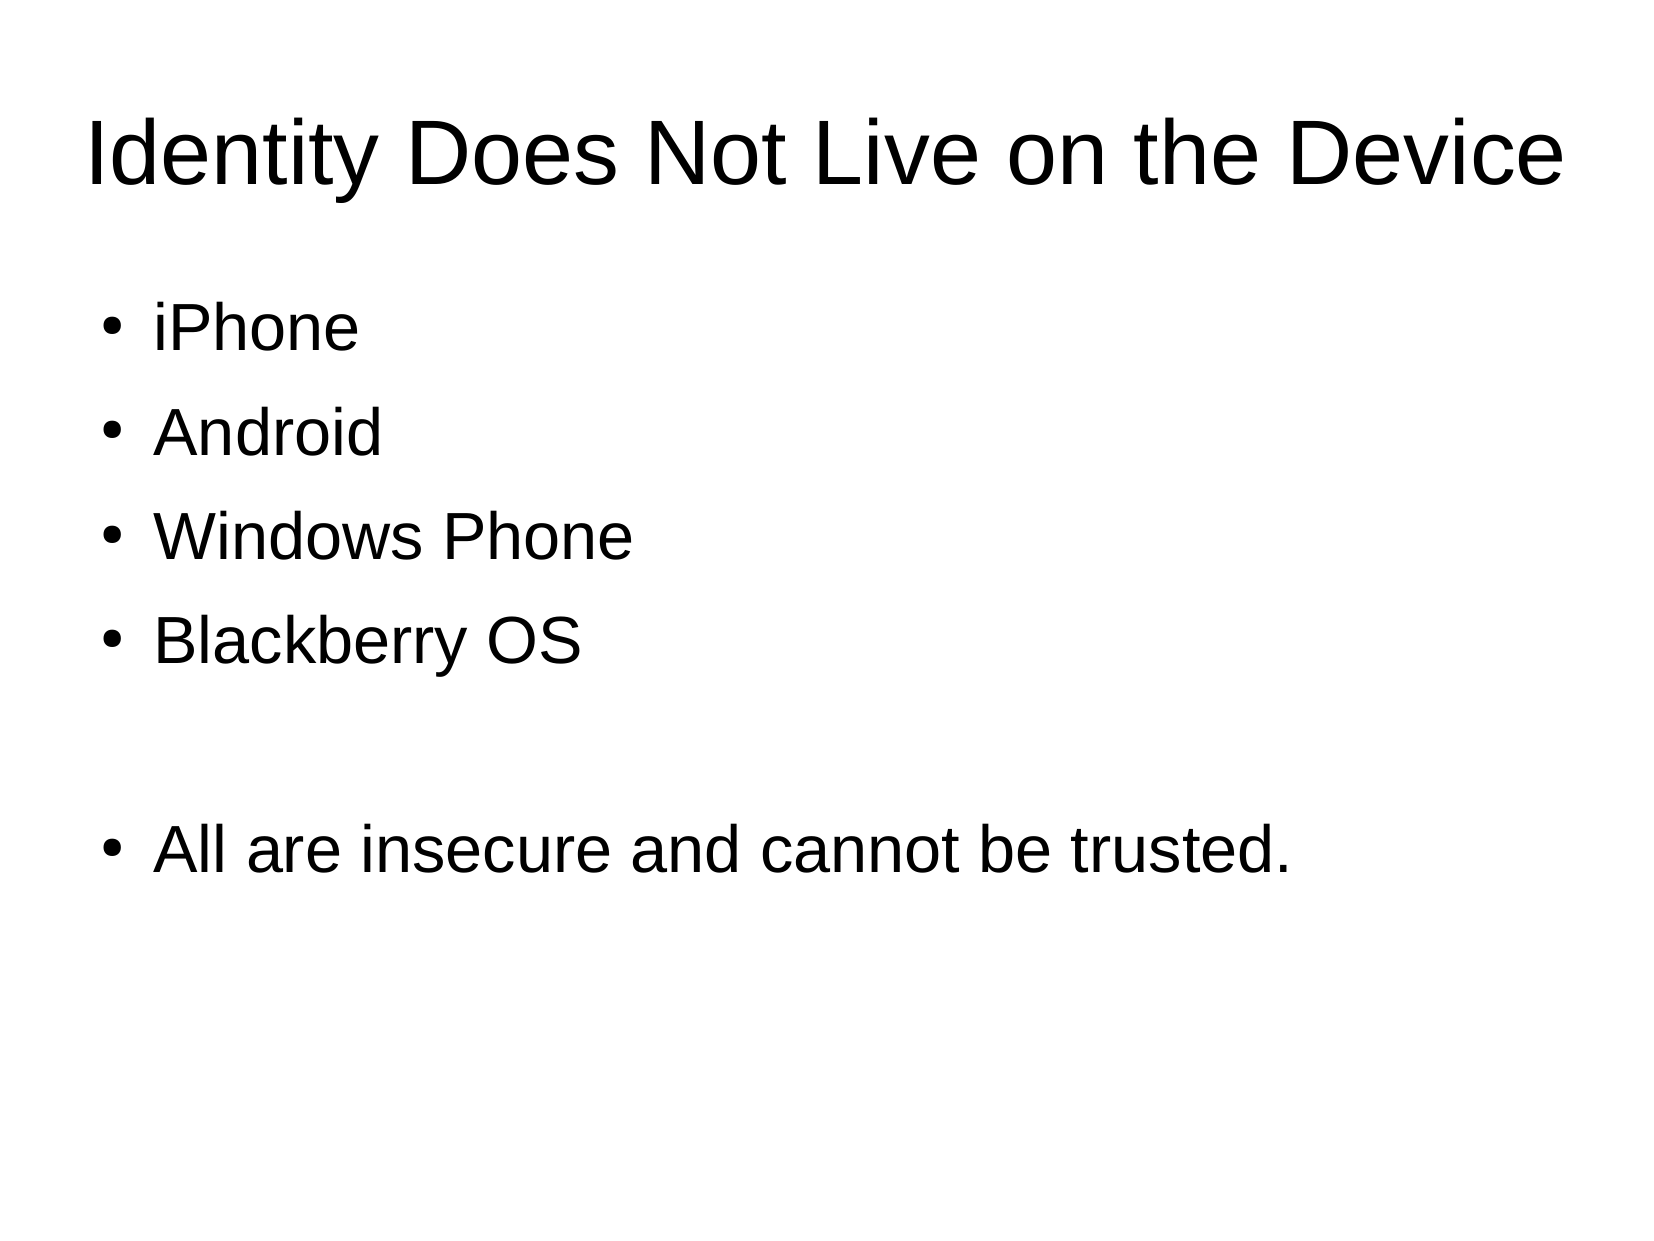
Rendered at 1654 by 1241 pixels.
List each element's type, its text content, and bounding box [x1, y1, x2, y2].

list iPhone Android Windows Phone Blackberry OS All are insecure and cannot be trusted. [82, 290, 1571, 1010]
title Identity Does Not Live on the Device [82, 49, 1571, 257]
